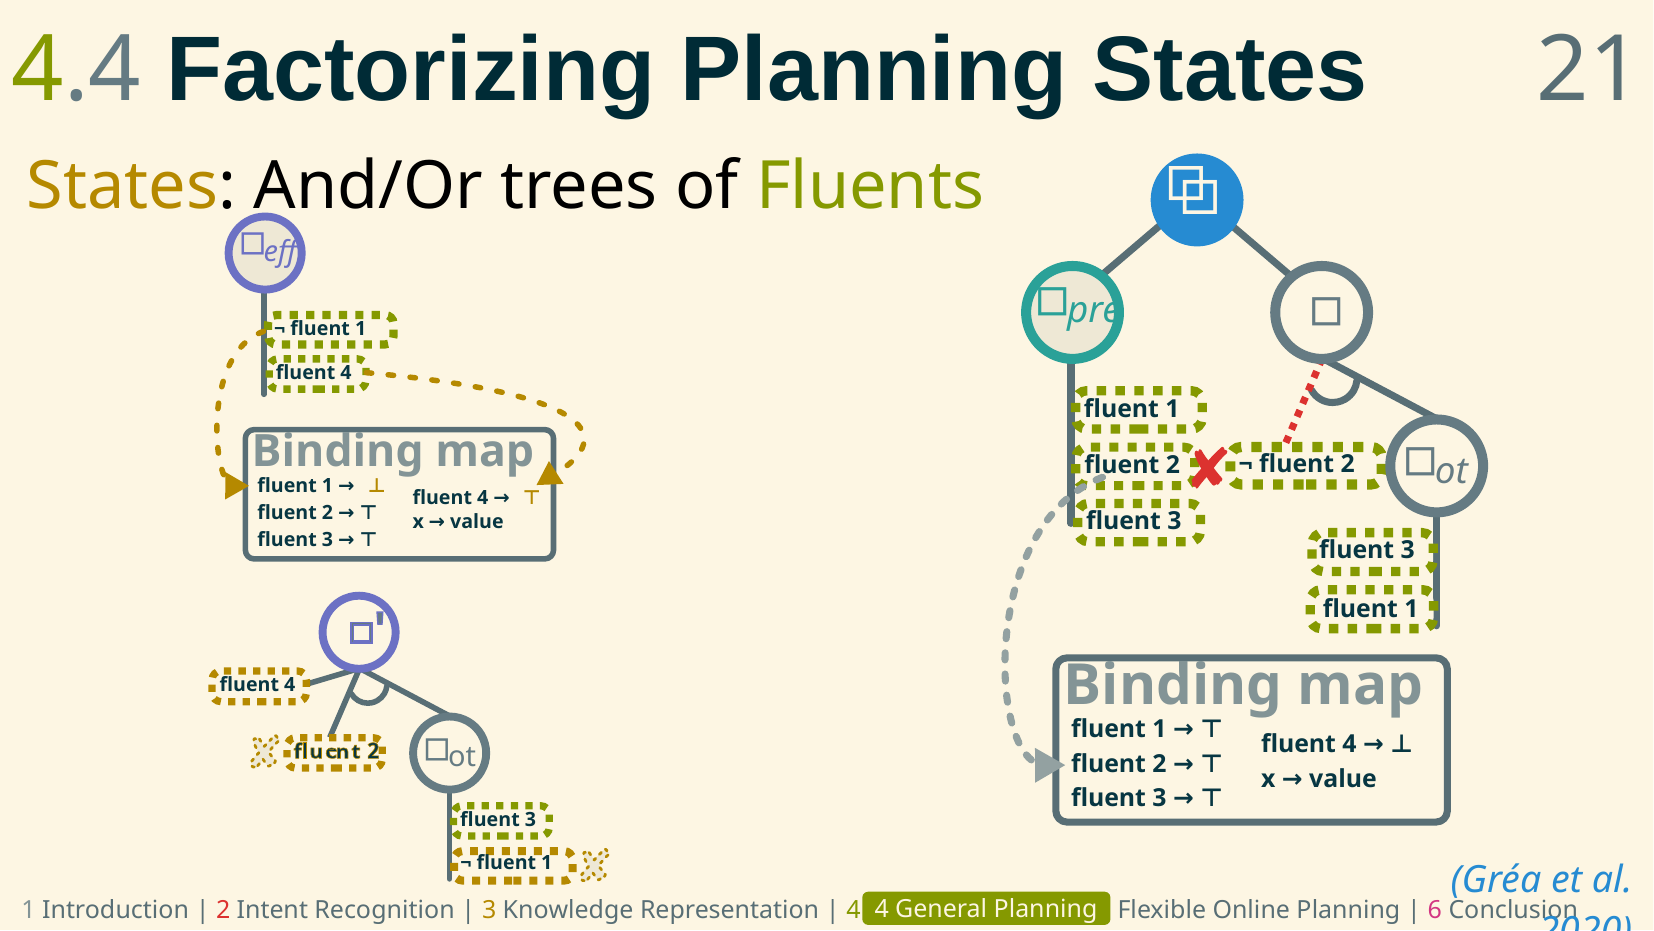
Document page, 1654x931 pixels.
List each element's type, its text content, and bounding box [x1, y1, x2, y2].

text_box 4 General Planning [862, 891, 1111, 925]
text_box (Gréa et al. 2020) [1334, 845, 1648, 898]
picture [208, 224, 611, 885]
picture [1001, 153, 1489, 826]
text_box States: And/Or trees of Fluents [11, 129, 1217, 224]
title 4.4 Factorizing Planning States [11, 11, 1501, 119]
